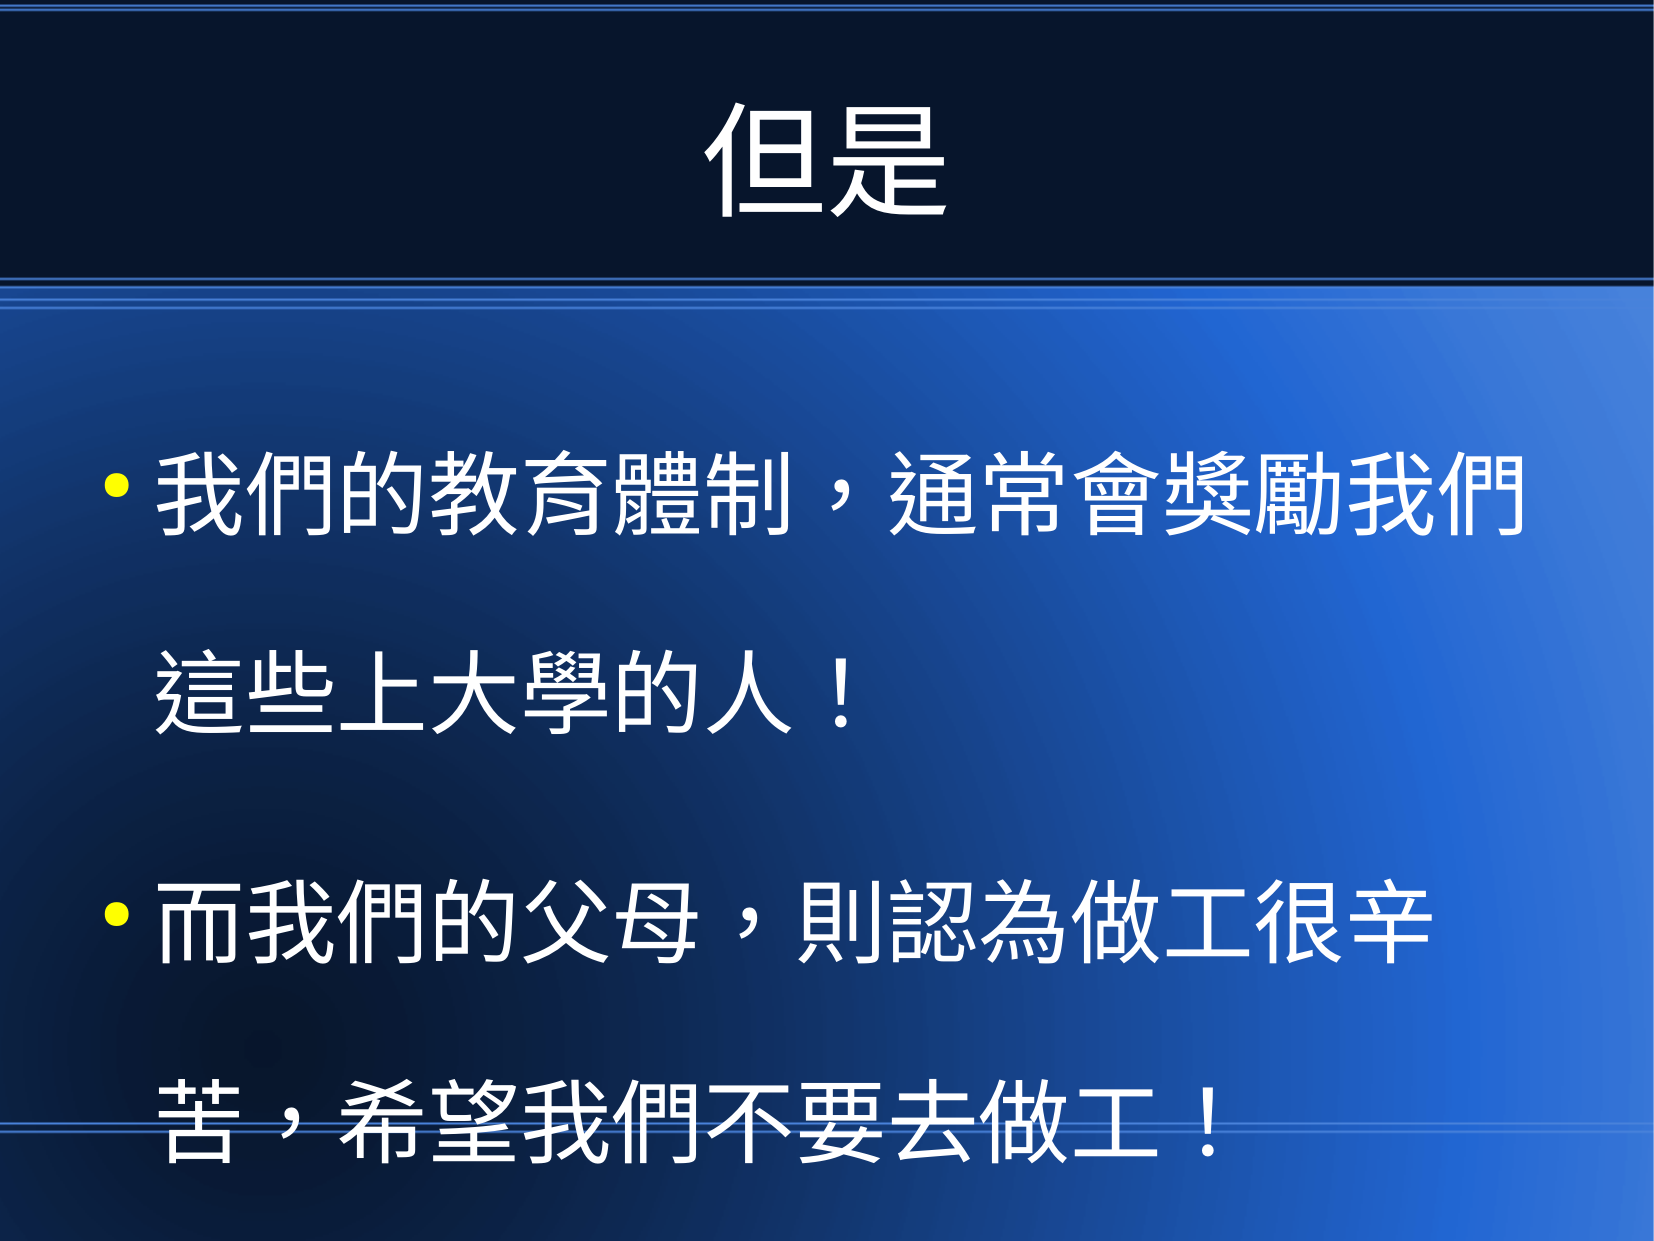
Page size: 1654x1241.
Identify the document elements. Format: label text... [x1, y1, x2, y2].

list 我們的教育體制，通常會獎勵我們這些上大學的人！ 而我們的父母，則認為做工很辛苦，希望我們不要去做工！ [82, 355, 1571, 1241]
title 但是 [82, 49, 1571, 257]
picture [0, 0, 1654, 1241]
